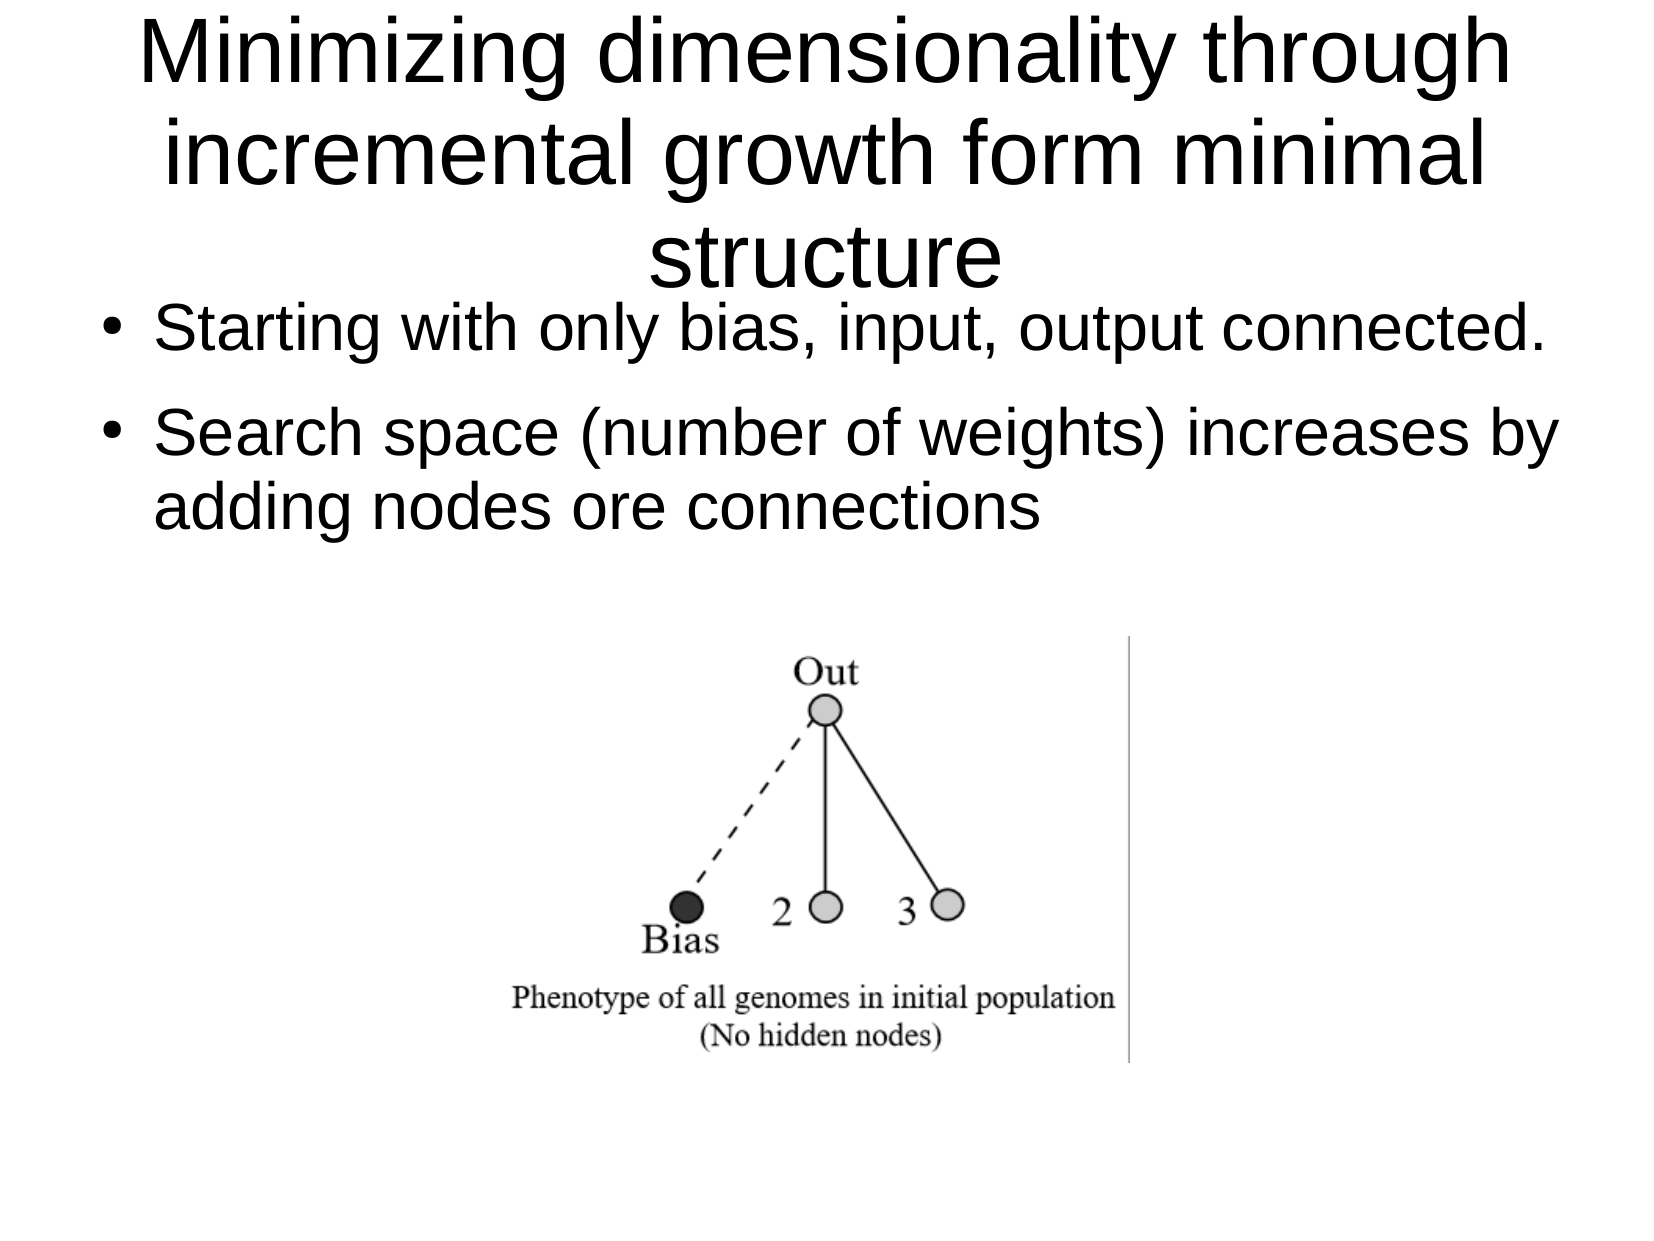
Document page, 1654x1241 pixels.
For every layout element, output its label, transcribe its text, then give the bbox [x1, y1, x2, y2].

picture [507, 636, 1130, 1063]
list Starting with only bias, input, output connected. Search space (number of weights) increases by adding nodes ore connections [82, 290, 1571, 1010]
title Minimizing dimensionality through incremental growth form minimal structure [82, 0, 1571, 290]
